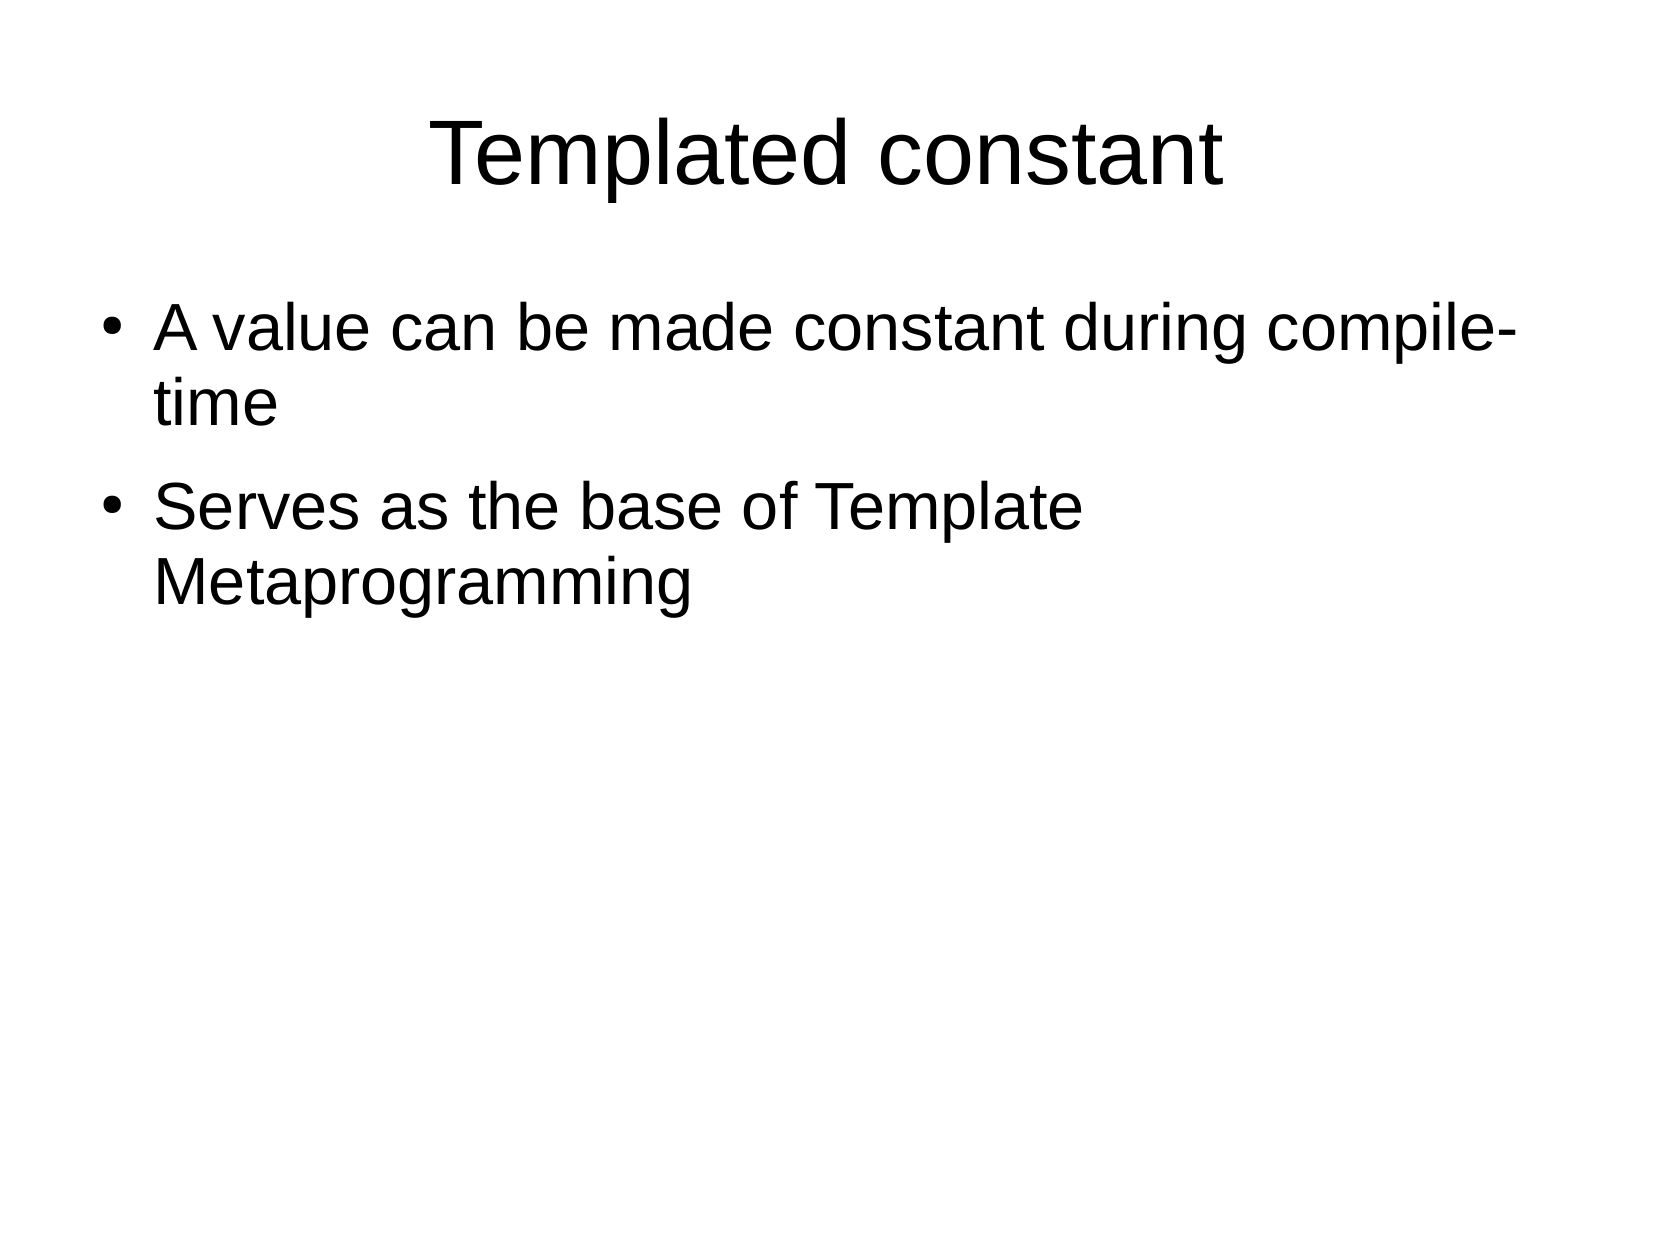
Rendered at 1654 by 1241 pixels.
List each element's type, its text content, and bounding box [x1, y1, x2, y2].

list A value can be made constant during compile-time Serves as the base of Template Metaprogramming [82, 290, 1571, 1010]
title Templated constant [82, 49, 1571, 257]
